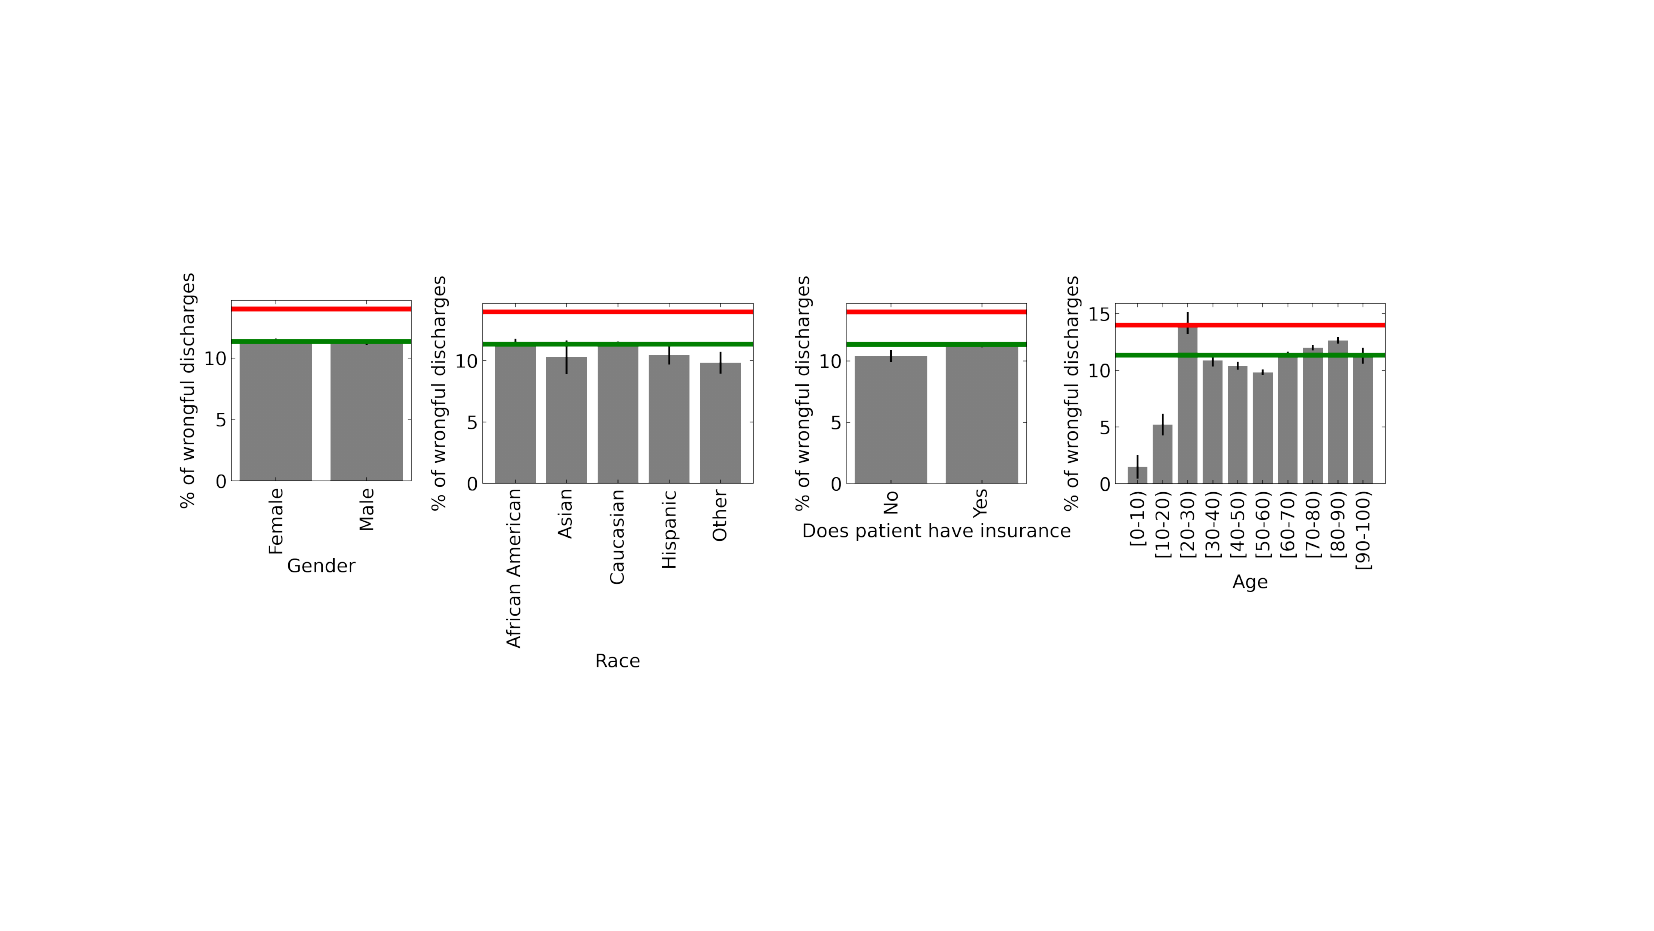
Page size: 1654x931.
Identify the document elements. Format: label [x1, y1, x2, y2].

picture [422, 266, 762, 680]
picture [171, 263, 420, 585]
picture [786, 266, 1394, 601]
